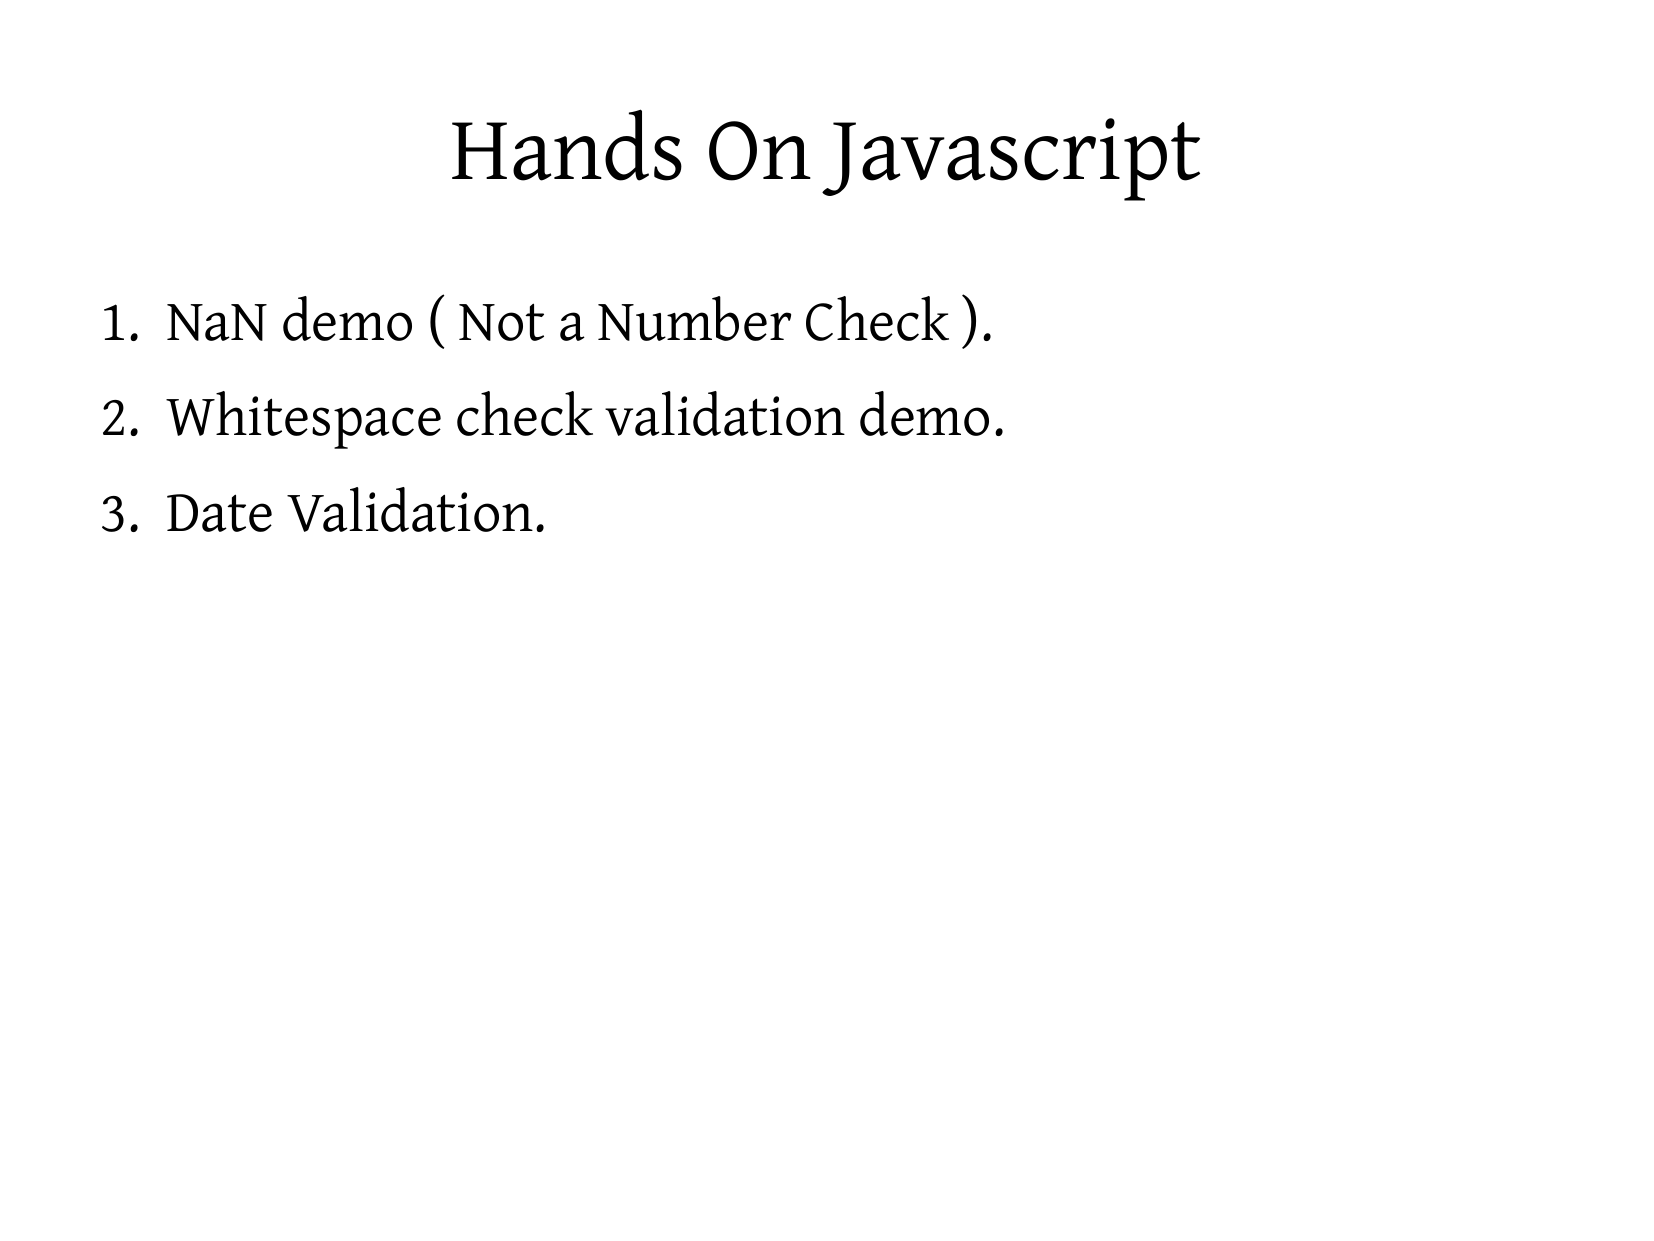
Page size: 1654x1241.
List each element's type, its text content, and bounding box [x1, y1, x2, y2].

list NaN demo ( Not a Number Check ). Whitespace check validation demo. Date Validation. [82, 290, 1571, 1109]
title Hands On Javascript [82, 49, 1571, 257]
